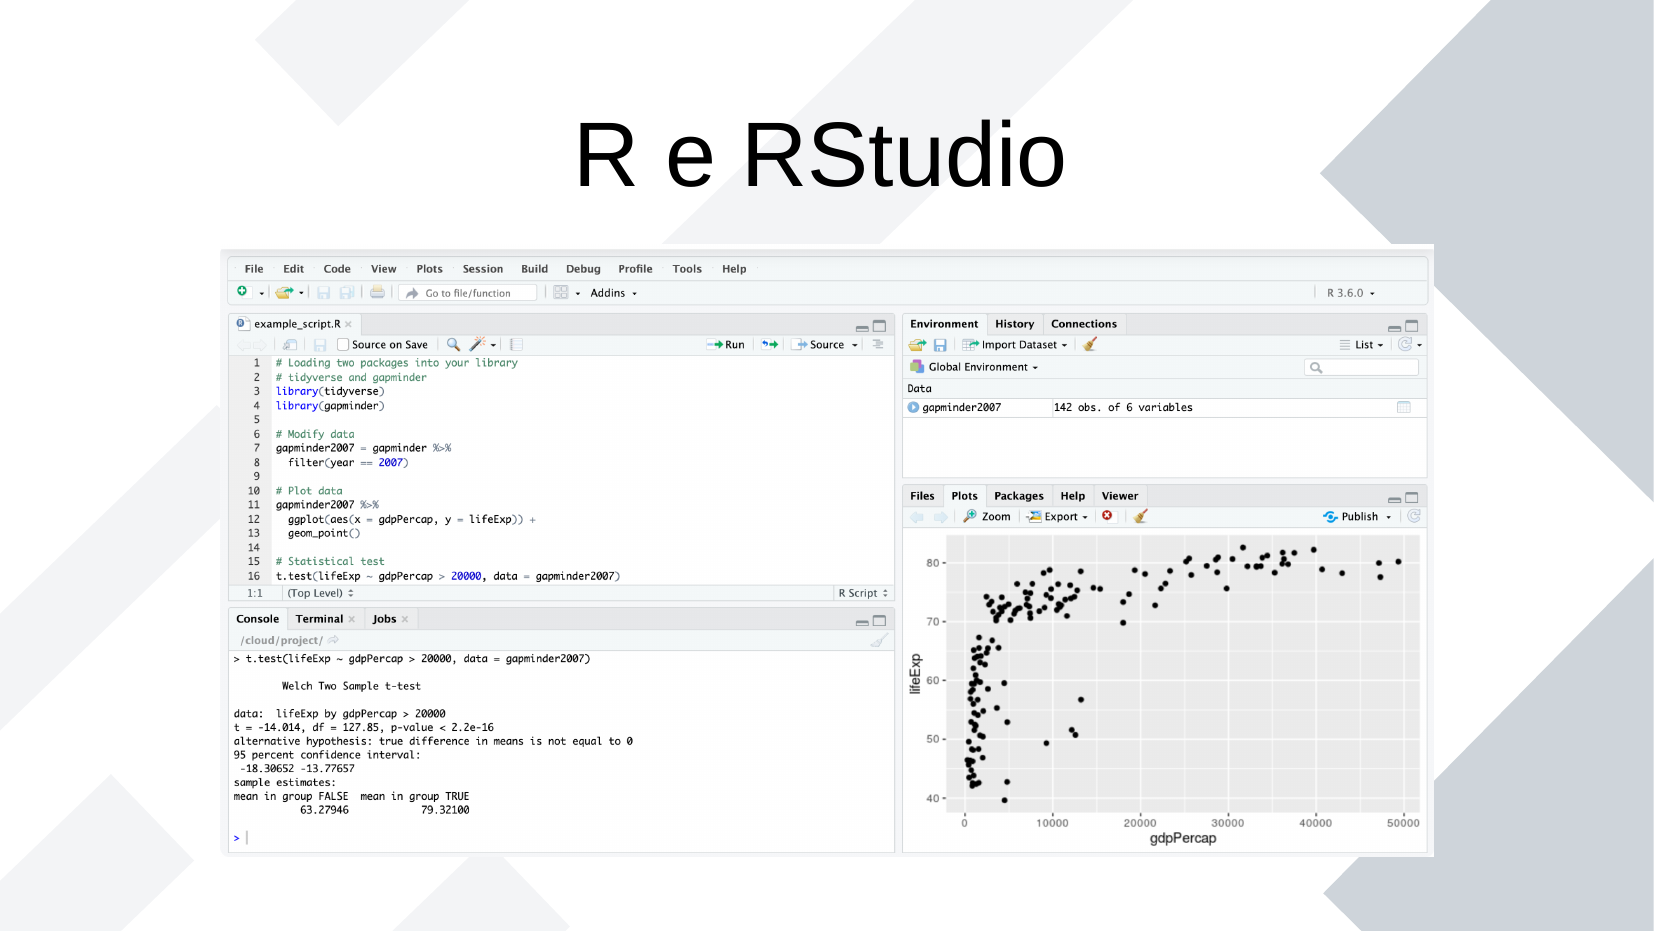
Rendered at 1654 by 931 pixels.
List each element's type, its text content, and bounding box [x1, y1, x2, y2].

title R e RStudio [76, 76, 1565, 233]
picture [220, 244, 1434, 857]
